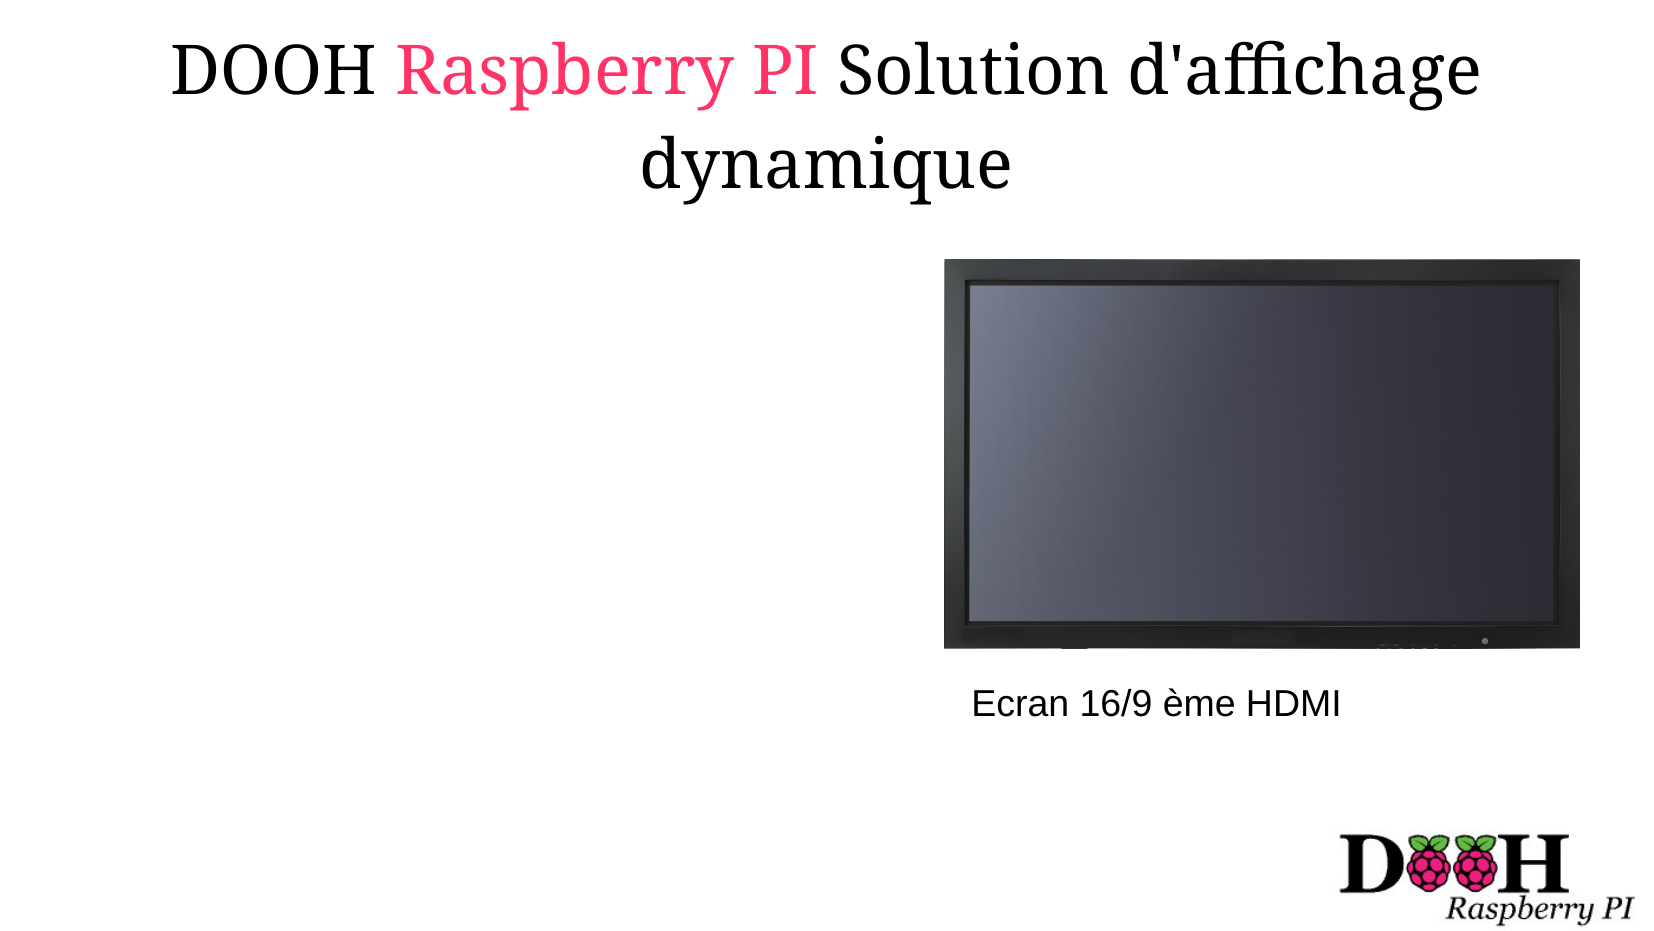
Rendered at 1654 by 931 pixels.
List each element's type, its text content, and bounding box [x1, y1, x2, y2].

picture [0, 0, 1654, 931]
text_box Ecran 16/9 ème HDMI [956, 675, 1358, 733]
title DOOH Raspberry PI Solution d'affichage dynamique [82, 36, 1571, 193]
